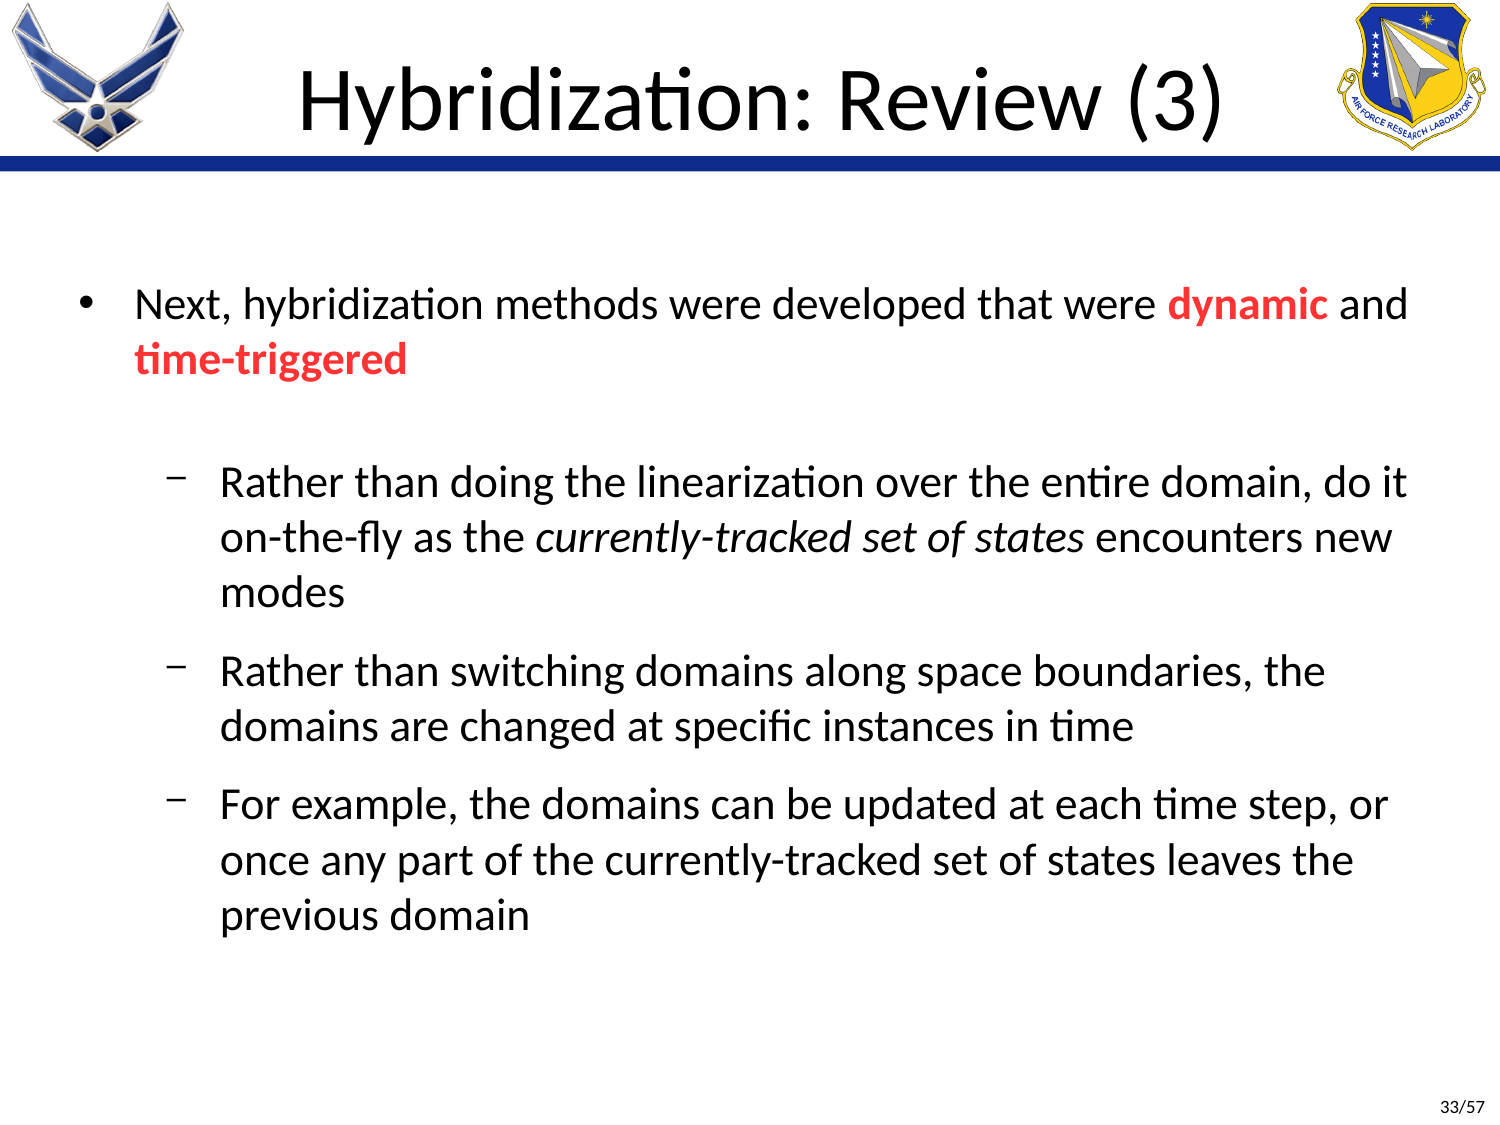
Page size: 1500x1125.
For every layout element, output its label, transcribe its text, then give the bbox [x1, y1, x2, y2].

picture [1438, 3, 1486, 151]
picture [2, 0, 87, 156]
list Next, hybridization methods were developed that were dynamic and time-triggered Rather than doing the linearization over the entire domain, do it on-the-fly as the currently-tracked set of states encounters new modes Rather than switching domains along space boundaries, the domains are changed at specific instances in time For example, the domains can be updated at each time step, or once any part of the currently-tracked set of states leaves the previous domain [63, 266, 1459, 829]
title Hybridization: Review (3) [87, 0, 1438, 188]
